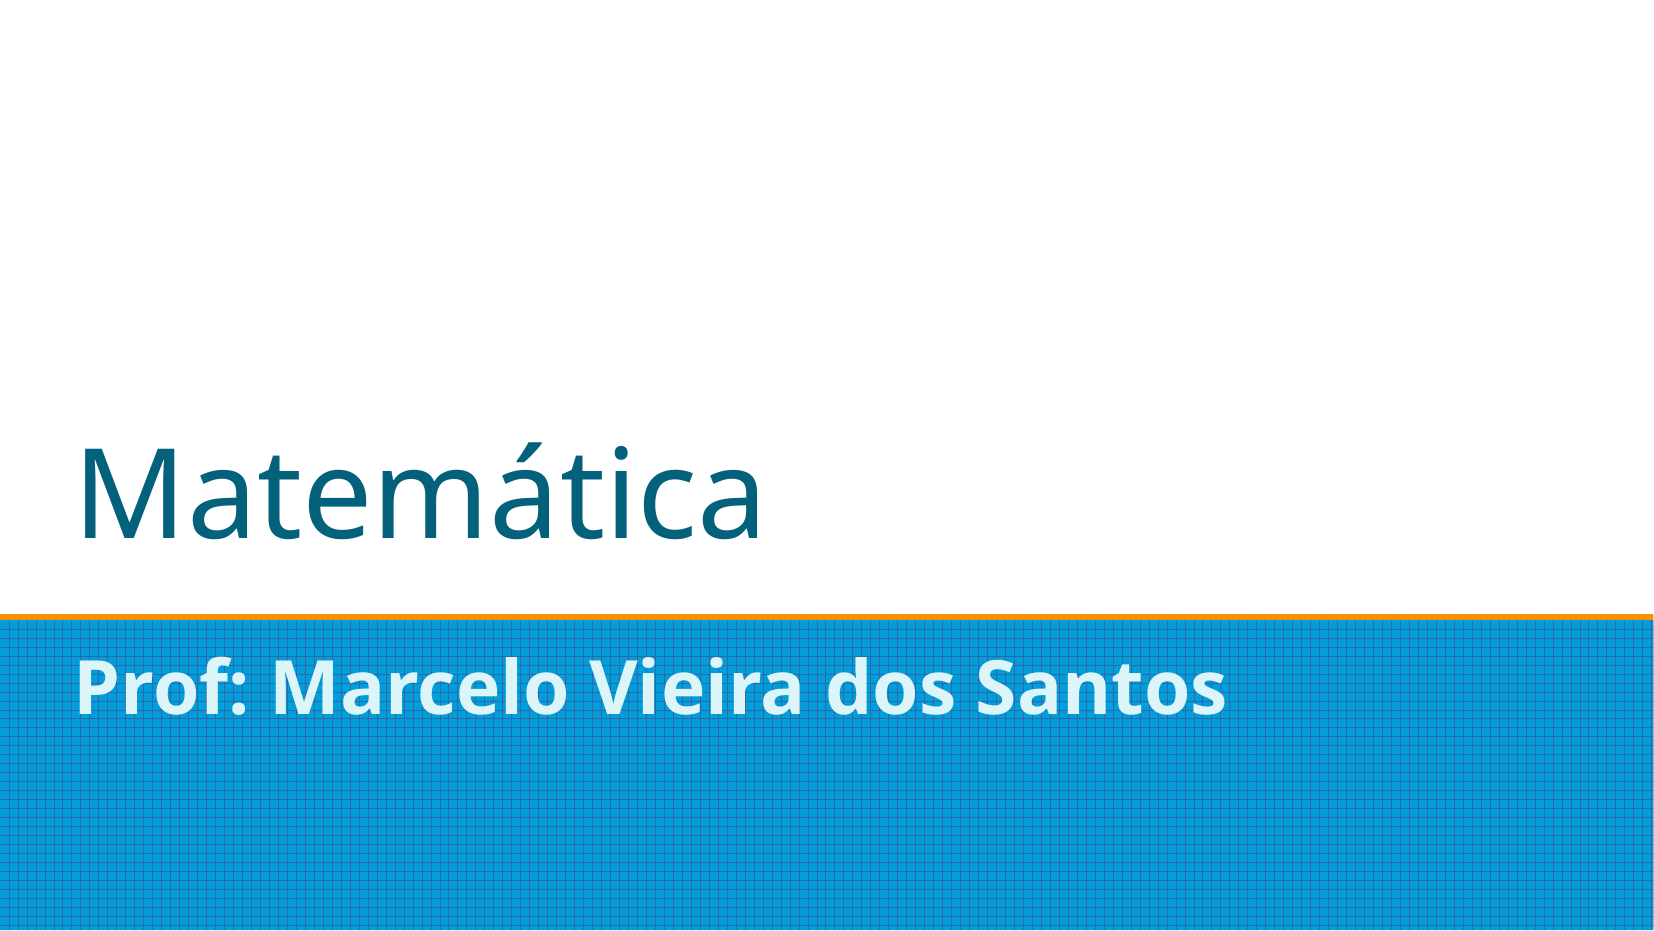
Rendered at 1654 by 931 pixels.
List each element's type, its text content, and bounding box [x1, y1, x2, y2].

title Matemática [73, 44, 1551, 576]
subtitle Prof: Marcelo Vieira dos Santos [73, 634, 1551, 827]
